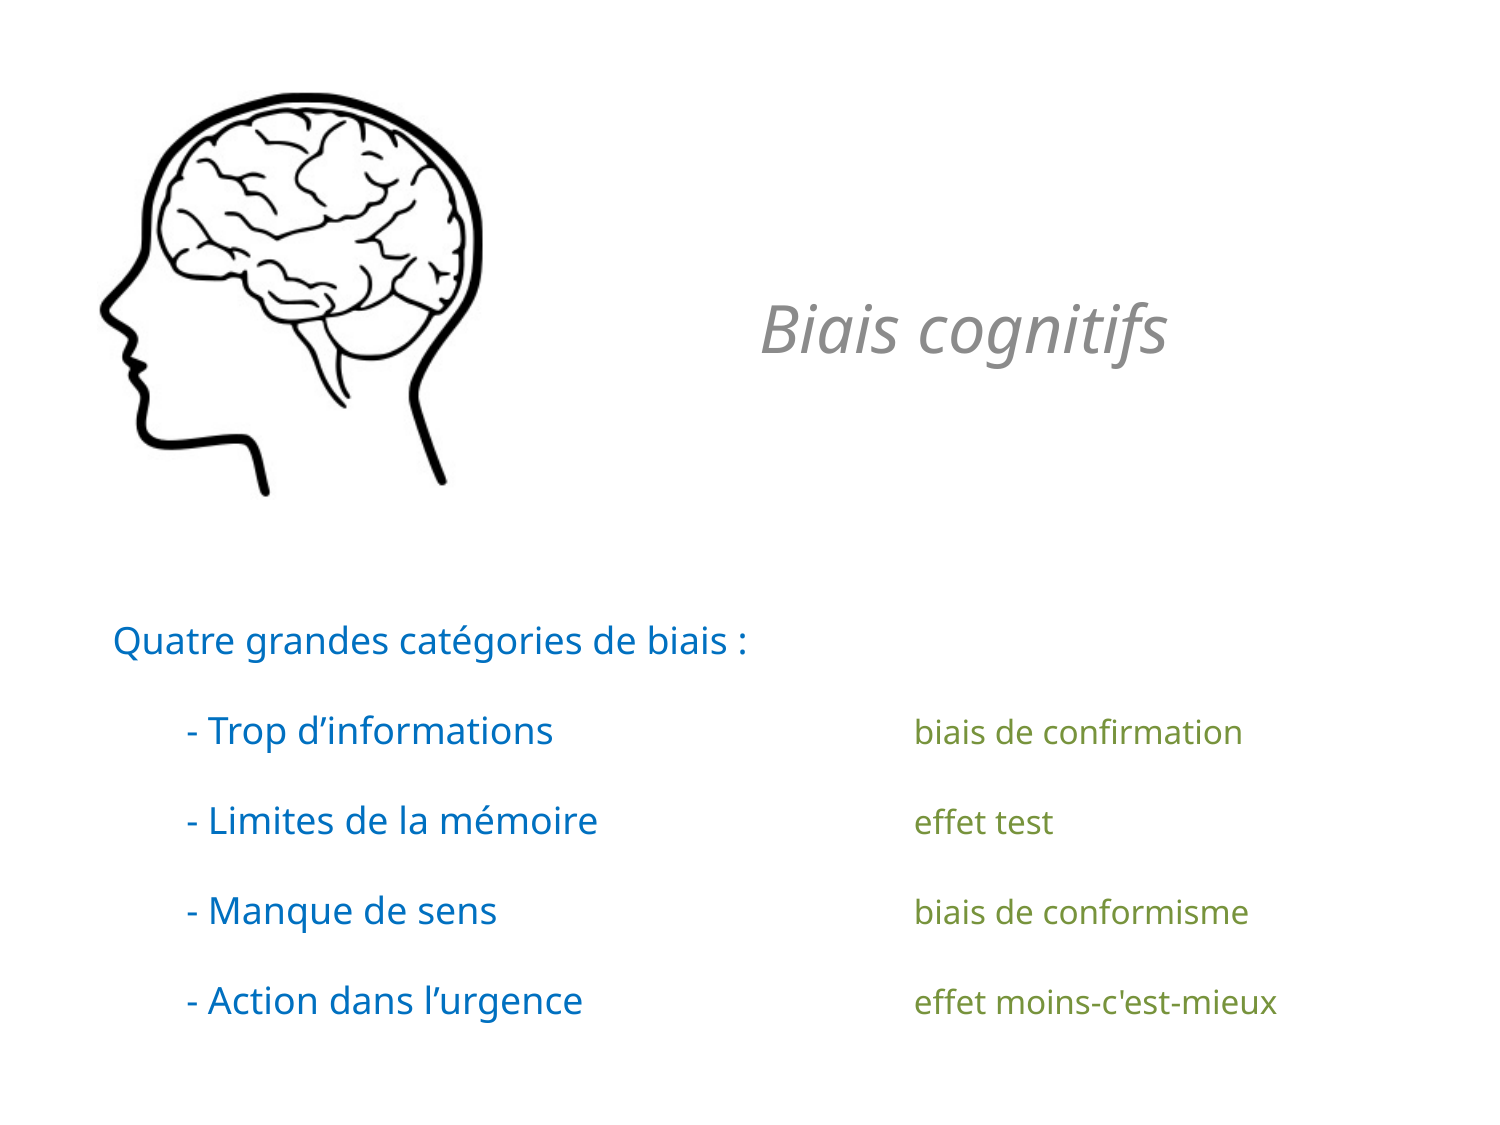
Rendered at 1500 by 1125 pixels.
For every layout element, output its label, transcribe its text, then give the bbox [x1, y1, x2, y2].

text_box Quatre grandes catégories de biais : - Trop d’informations - Limites de la mémoire - Manque de sens - Action dans l’urgence [97, 609, 878, 1032]
picture [97, 90, 486, 500]
text_box biais de confirmation effet test biais de conformisme effet moins-c'est-mieux [889, 609, 1424, 1032]
text_box Biais cognitifs [506, 90, 1424, 562]
